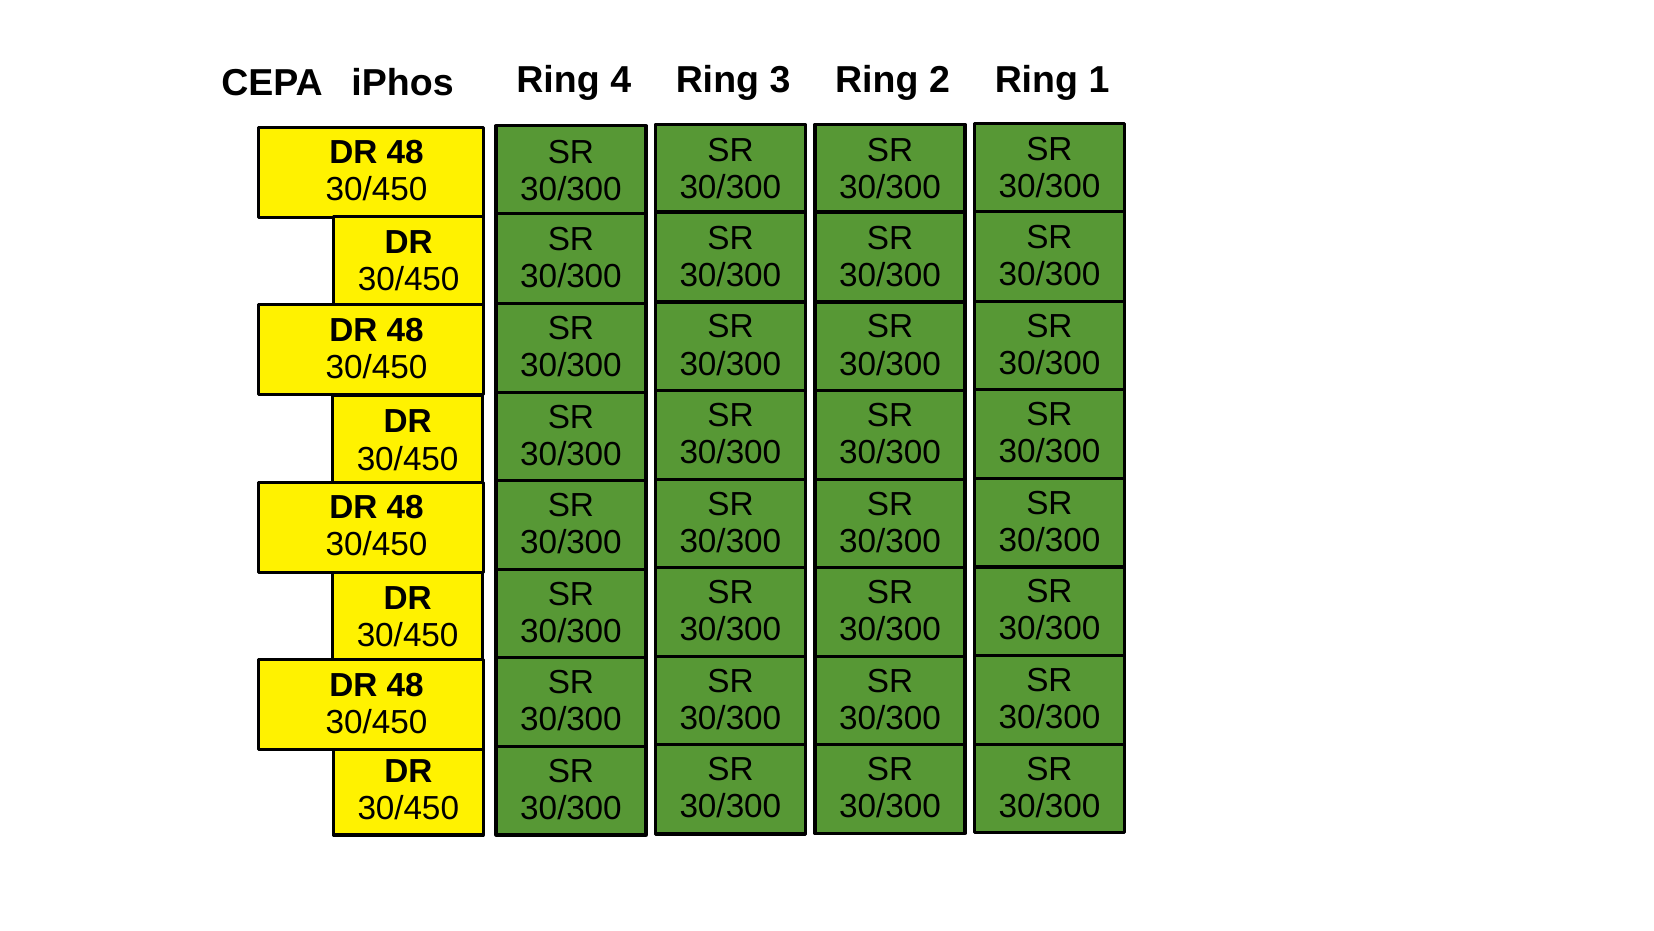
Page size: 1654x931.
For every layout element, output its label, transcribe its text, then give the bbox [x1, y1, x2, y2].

text_box iPhos [357, 54, 487, 112]
text_box Ring 3 [661, 51, 812, 109]
text_box DR 48 30/450 [286, 126, 467, 218]
text_box Ring 4 [501, 51, 652, 109]
text_box SR 30/300 [640, 212, 821, 353]
text_box SR 30/300 [640, 442, 821, 530]
text_box SR 30/300 [959, 123, 1140, 211]
text_box SR 30/300 [959, 353, 1140, 441]
text_box DR 48 30/450 [286, 658, 467, 750]
text_box SR 30/300 [821, 530, 959, 619]
text_box [467, 304, 484, 395]
text_box DR 48 30/450 [286, 481, 467, 573]
text_box SR 30/300 [484, 621, 640, 709]
text_box SR 30/300 [640, 124, 821, 212]
text_box SR 30/300 [821, 708, 959, 796]
text_box [467, 482, 484, 573]
text_box [258, 127, 286, 218]
text_box SR 30/300 [481, 798, 640, 886]
text_box SR 30/300 [484, 355, 640, 443]
text_box DR 30/450 [317, 395, 498, 485]
text_box DR 30/450 [317, 572, 498, 662]
text_box SR 30/300 [959, 441, 1140, 530]
text_box SR 30/300 [959, 211, 1140, 353]
text_box SR 30/300 [821, 796, 980, 885]
text_box SR 30/300 [959, 530, 1140, 618]
text_box SR 30/300 [640, 796, 821, 885]
text_box Ring 2 [820, 51, 971, 109]
text_box SR 30/300 [640, 619, 821, 708]
text_box SR 30/300 [959, 707, 1140, 795]
text_box SR 30/300 [640, 353, 821, 442]
text_box [467, 659, 484, 750]
text_box DR 48 30/450 [286, 303, 467, 395]
text_box DR 30/450 [318, 216, 499, 306]
text_box CEPA [206, 54, 357, 112]
text_box Ring 1 [979, 51, 1130, 109]
text_box SR 30/300 [821, 353, 959, 442]
text_box SR 30/300 [484, 532, 640, 621]
text_box SR 30/300 [640, 530, 821, 619]
text_box SR 30/300 [640, 708, 821, 796]
text_box [258, 304, 286, 395]
text_box SR 30/300 [821, 442, 959, 530]
text_box SR 30/300 [959, 618, 1140, 707]
text_box [467, 127, 484, 216]
text_box [258, 659, 286, 750]
text_box SR 30/300 [484, 709, 640, 798]
text_box SR 30/300 [481, 125, 640, 213]
text_box DR 30/450 [318, 745, 499, 834]
text_box SR 30/300 [959, 795, 1140, 884]
text_box SR 30/300 [821, 124, 959, 212]
text_box SR 30/300 [821, 619, 959, 708]
text_box [258, 482, 286, 573]
text_box SR 30/300 [821, 212, 959, 353]
text_box SR 30/300 [484, 213, 640, 355]
text_box SR 30/300 [484, 443, 640, 532]
